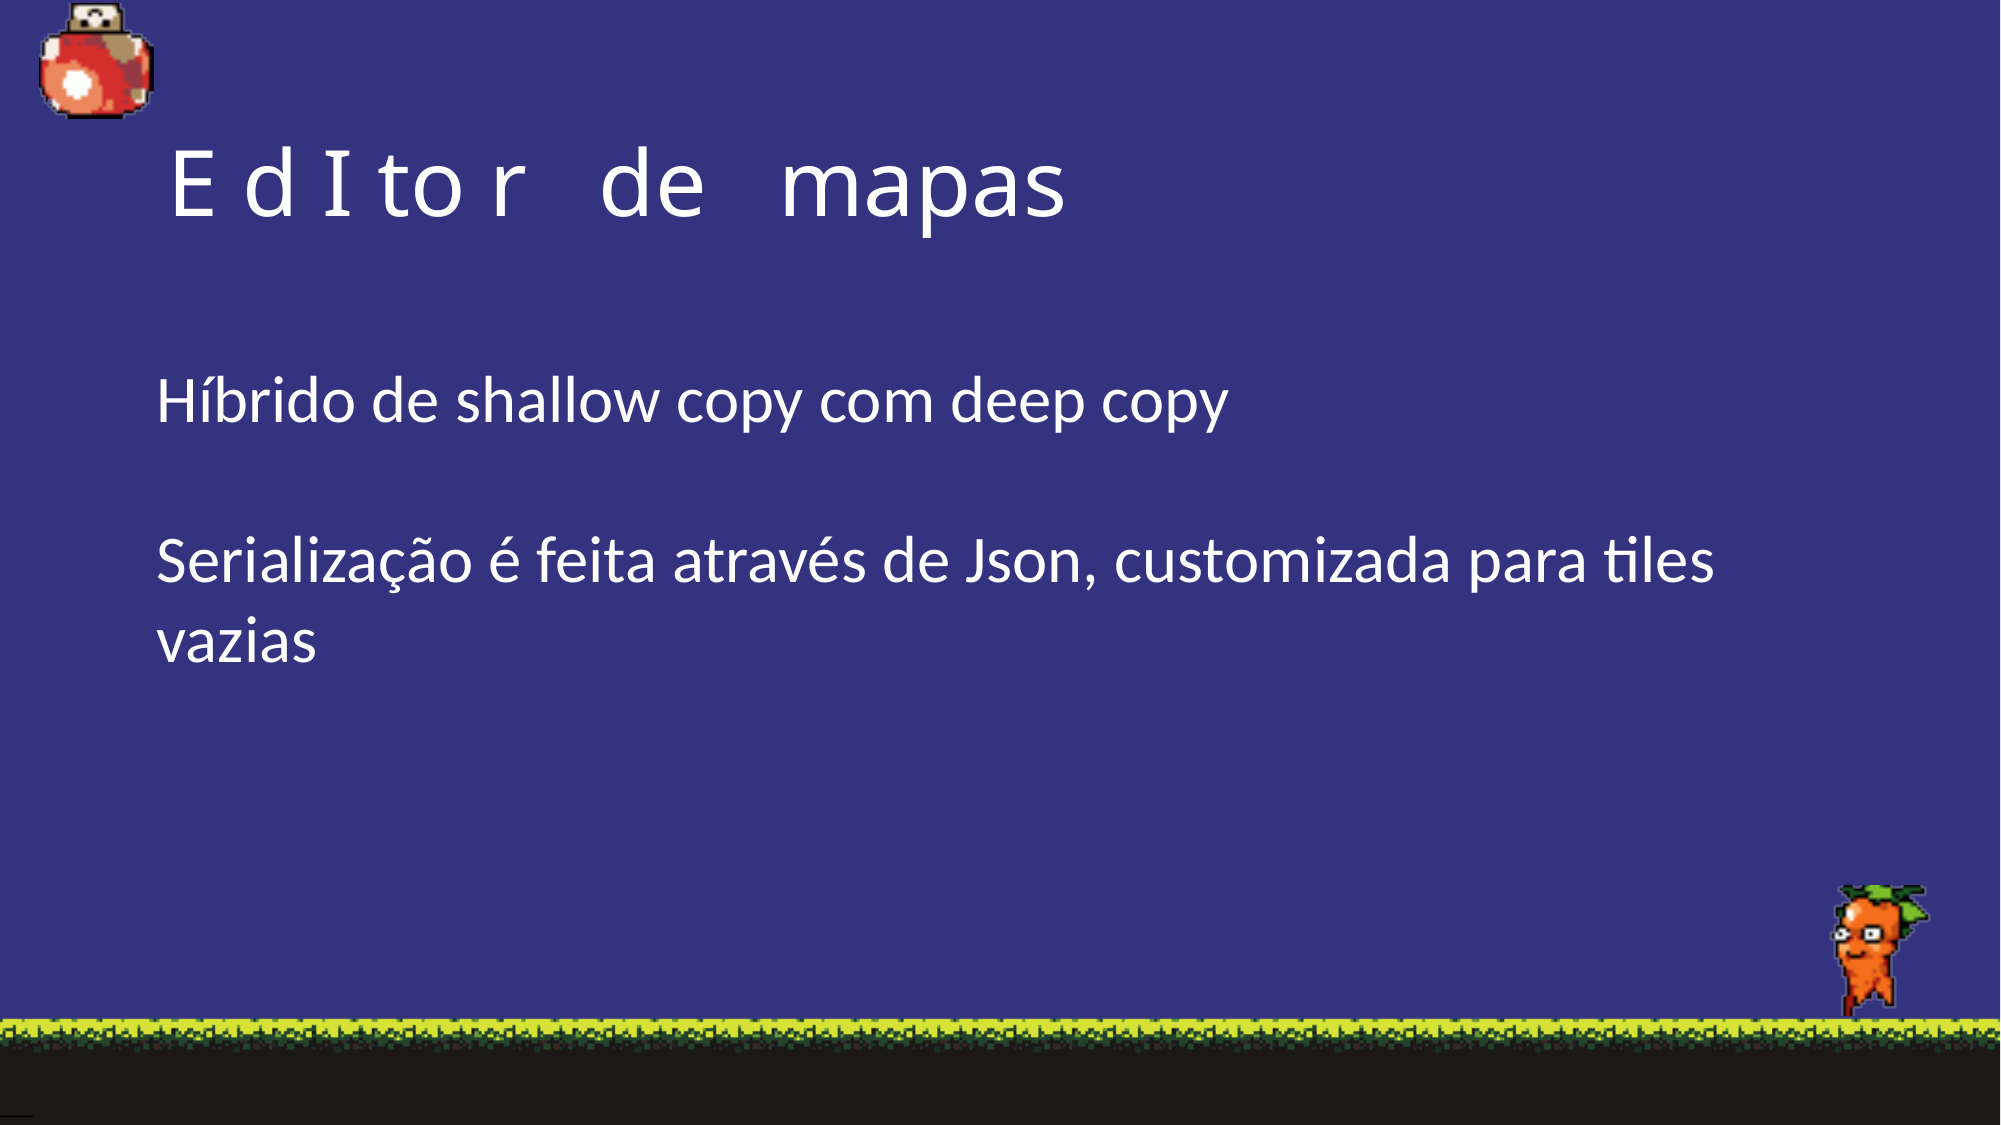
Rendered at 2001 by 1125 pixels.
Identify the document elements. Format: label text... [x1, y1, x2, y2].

title E d I to r de mapas [153, 70, 1878, 289]
title Híbrido de shallow copy com deep copy Serialização é feita através de Json, customizada para tiles vazias [141, 259, 1867, 773]
picture [0, 0, 2001, 1125]
